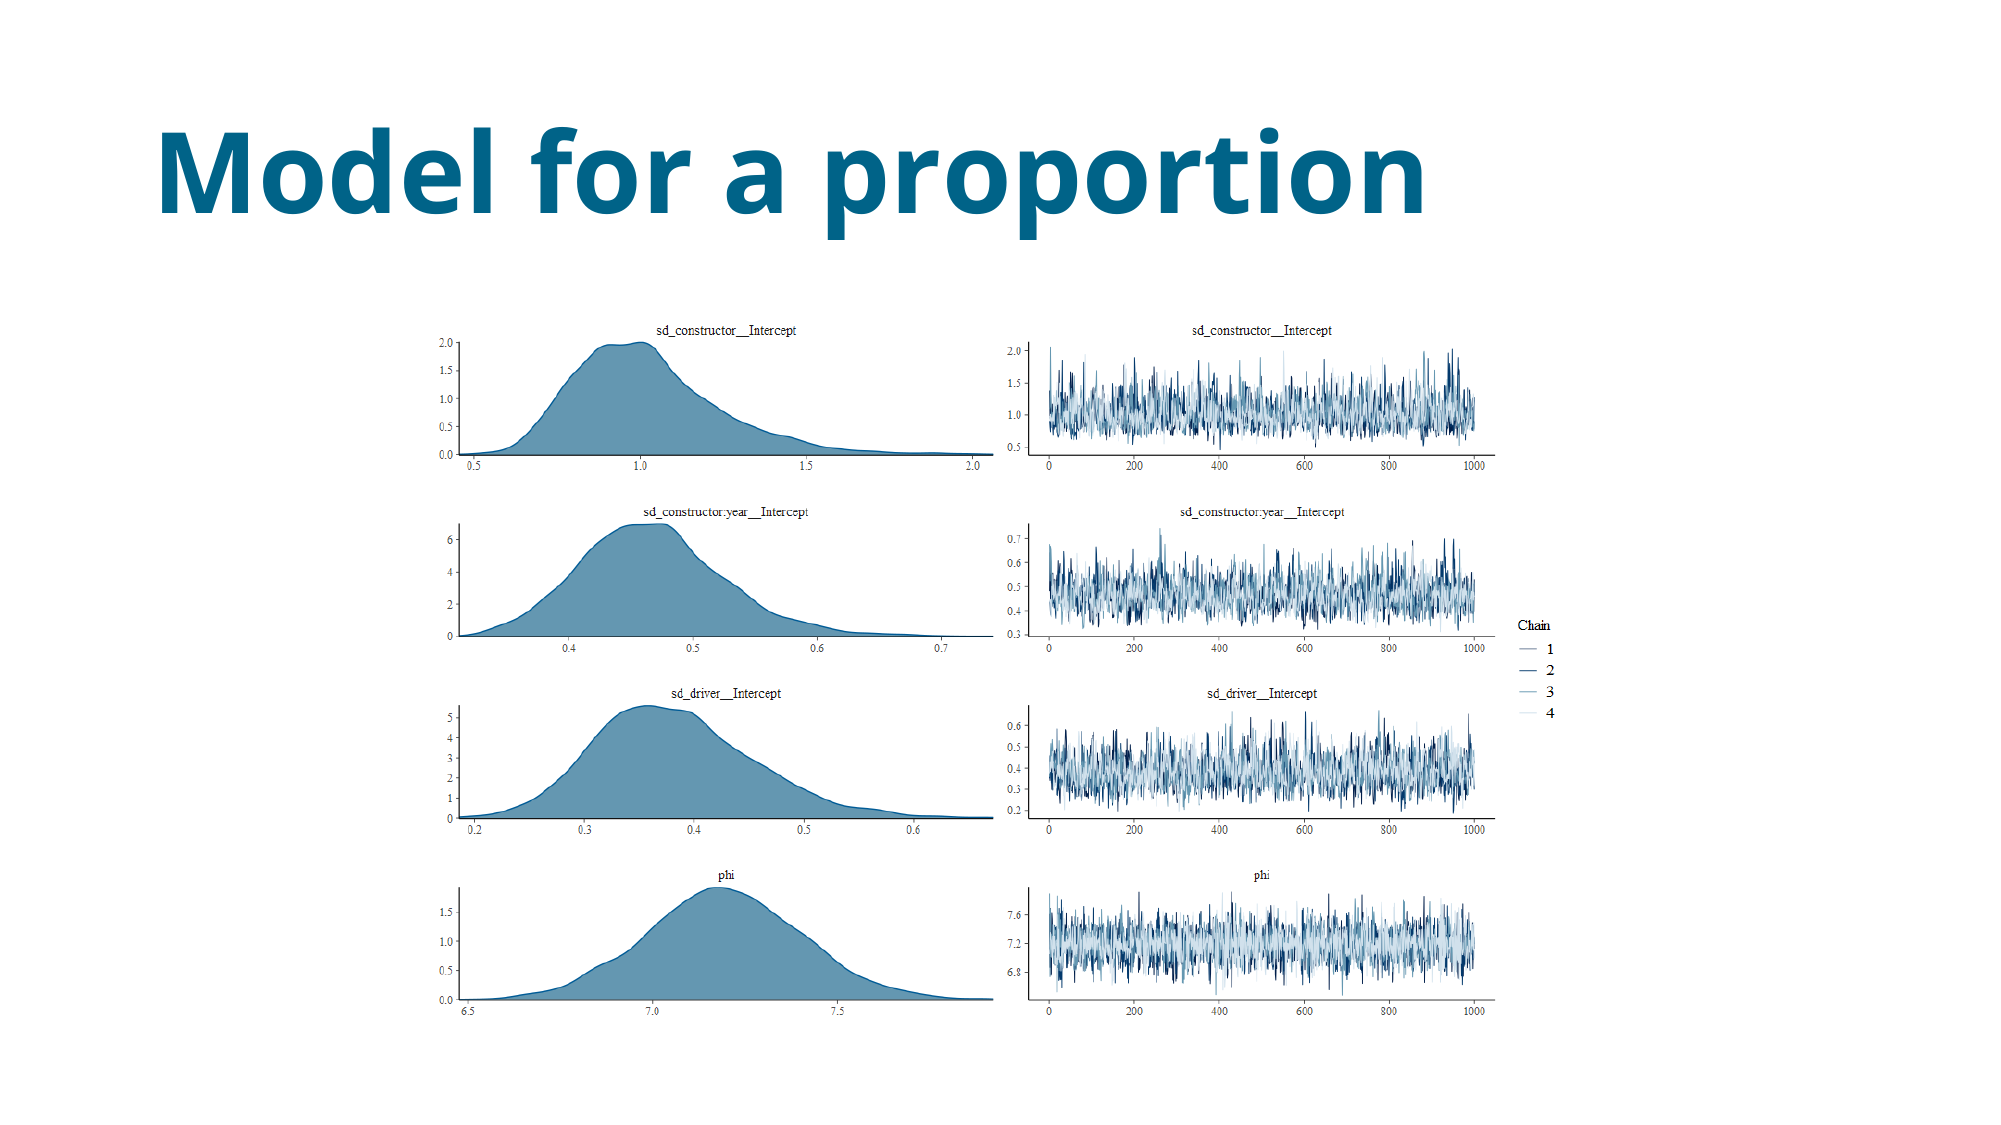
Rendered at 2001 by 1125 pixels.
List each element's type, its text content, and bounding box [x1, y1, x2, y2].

title Model for a proportion [137, 59, 1863, 278]
picture [431, 310, 1569, 1025]
